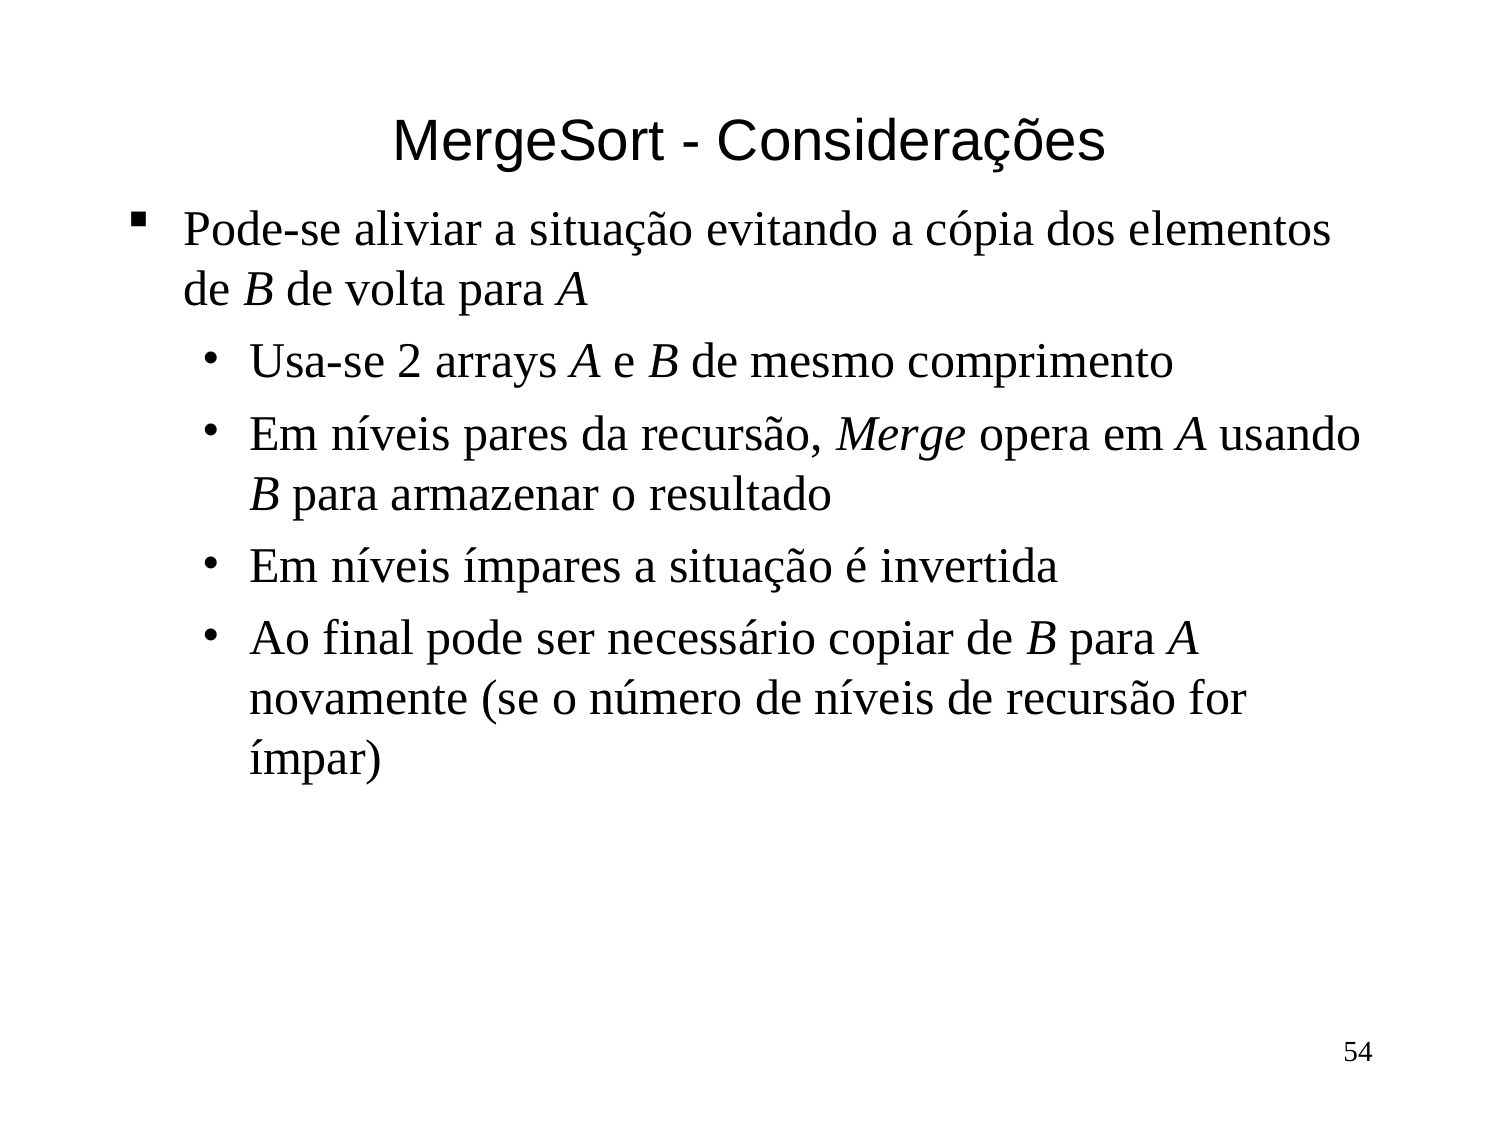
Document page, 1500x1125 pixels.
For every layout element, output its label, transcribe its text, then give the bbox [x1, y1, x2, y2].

title MergeSort - Considerações [112, 99, 1388, 175]
list Pode-se aliviar a situação evitando a cópia dos elementos de B de volta para A Usa-se 2 arrays A e B de mesmo comprimento Em níveis pares da recursão, Merge opera em A usando B para armazenar o resultado Em níveis ímpares a situação é invertida Ao final pode ser necessário copiar de B para A novamente (se o número de níveis de recursão for ímpar) [112, 187, 1388, 1000]
